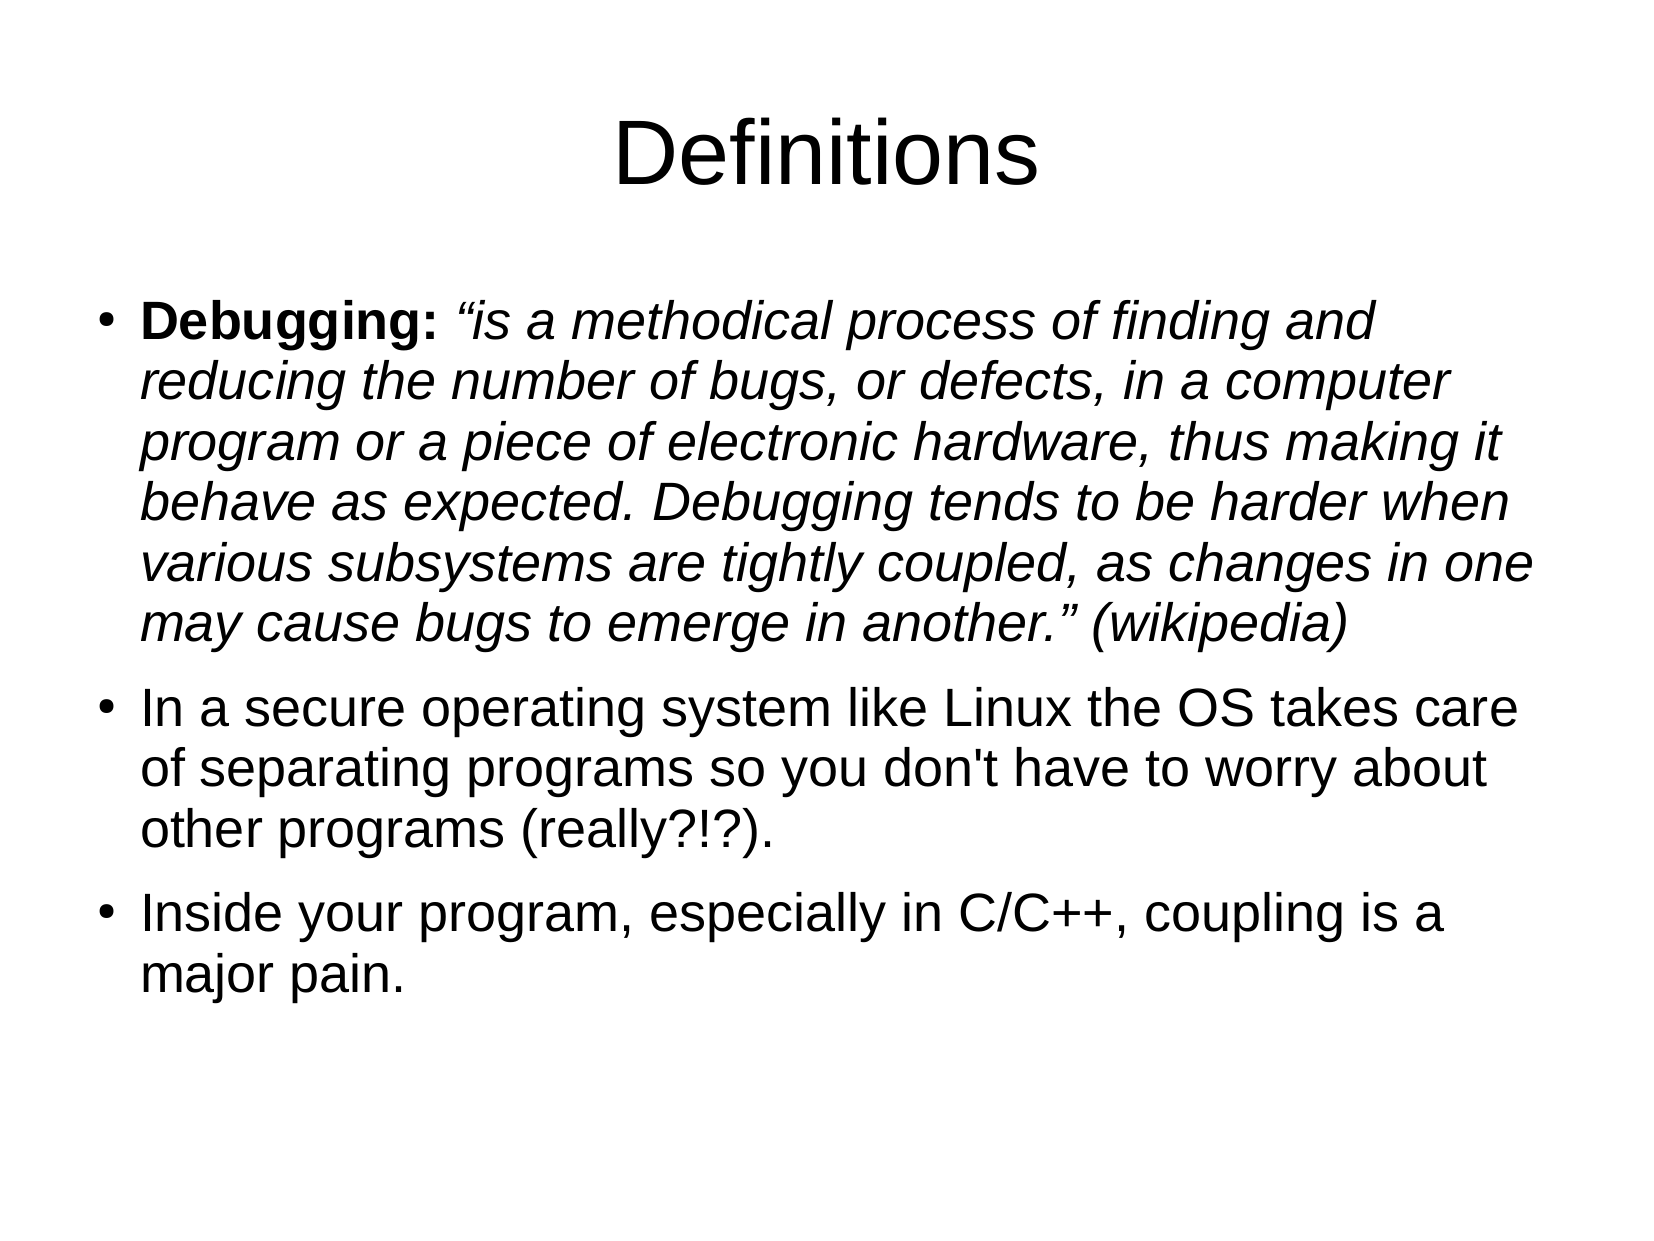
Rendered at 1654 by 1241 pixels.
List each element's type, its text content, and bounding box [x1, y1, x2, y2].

title Definitions [82, 49, 1571, 257]
list Debugging: “is a methodical process of finding and reducing the number of bugs, or defects, in a computer program or a piece of electronic hardware, thus making it behave as expected. Debugging tends to be harder when various subsystems are tightly coupled, as changes in one may cause bugs to emerge in another.” (wikipedia) In a secure operating system like Linux the OS takes care of separating programs so you don't have to worry about other programs (really?!?). Inside your program, especially in C/C++, coupling is a major pain. [82, 290, 1571, 1010]
